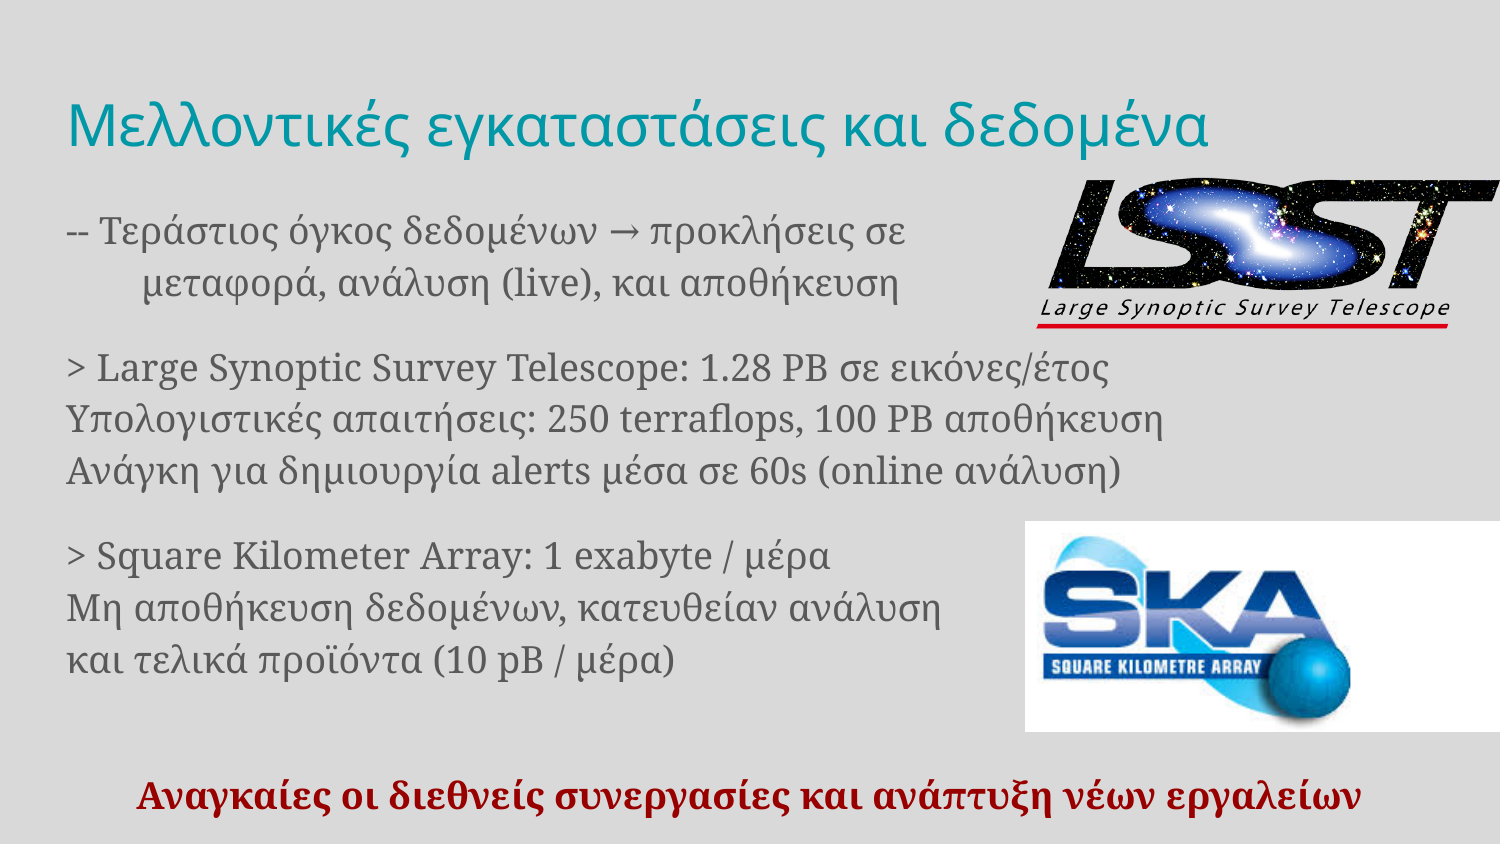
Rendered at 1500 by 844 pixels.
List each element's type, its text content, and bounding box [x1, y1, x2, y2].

picture [1025, 521, 1500, 732]
picture [1009, 156, 1500, 351]
title Μελλοντικές εγκαταστάσεις και δεδομένα [51, 72, 1449, 167]
list -- Τεράστιος όγκος δεδομένων → προκλήσεις σε μεταφορά, ανάλυση (live), και αποθήκευση > Large Synoptic Survey Telescope: 1.28 PB σε εικόνες/έτος Υπολογιστικές απαιτήσεις: 250 terraflops, 100 PB αποθήκευση Ανάγκη για δημιουργία alerts μέσα σε 60s (online ανάλυση) > Square Kilometer Array: 1 exabyte / μέρα Μη αποθήκευση δεδομένων, κατευθείαν ανάλυση και τελικά προϊόντα (10 pB / μέρα) Αναγκαίες οι διεθνείς συνεργασίες και ανάπτυξη νέων εργαλείων [51, 185, 1449, 803]
